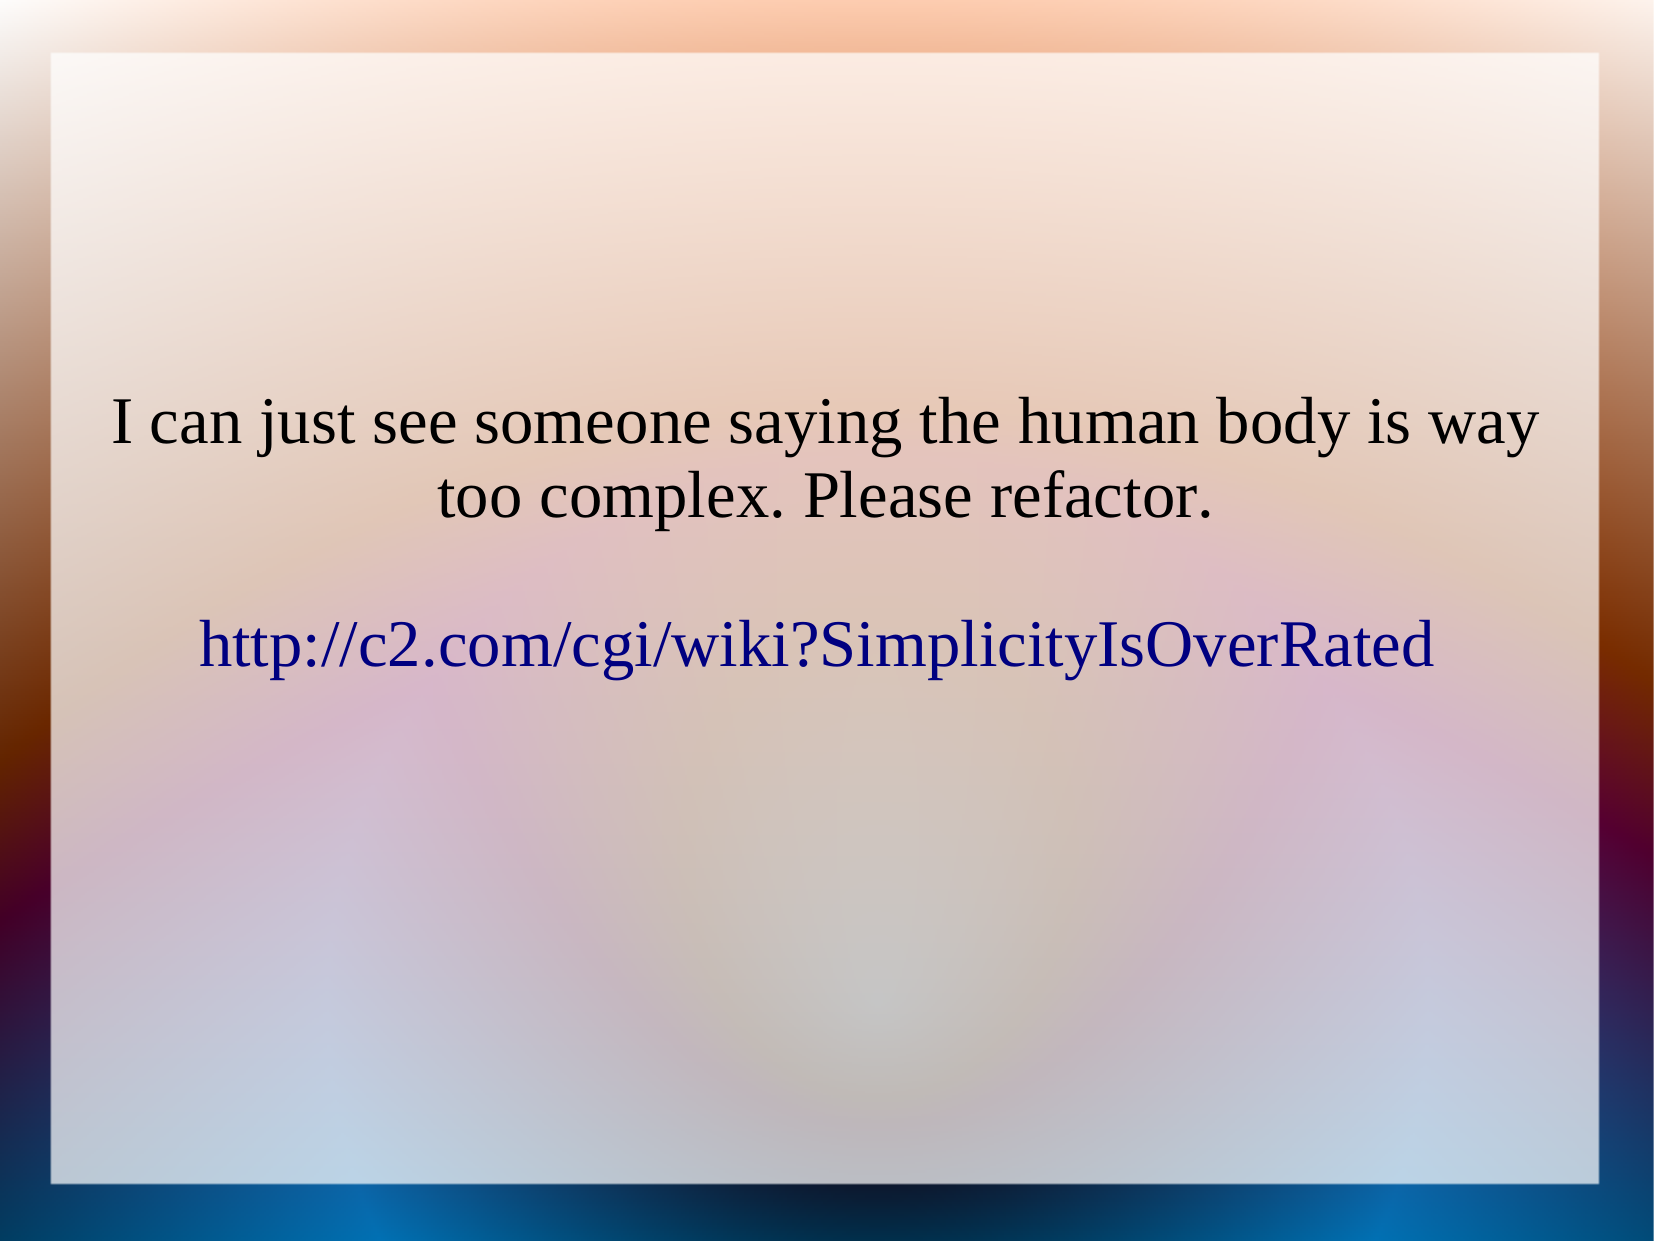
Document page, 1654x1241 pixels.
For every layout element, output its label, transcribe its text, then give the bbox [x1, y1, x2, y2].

subtitle I can just see someone saying the human body is way too complex. Please refactor. http://c2.com/cgi/wiki?SimplicityIsOverRated [82, 55, 1571, 1010]
picture [0, 0, 1654, 1241]
